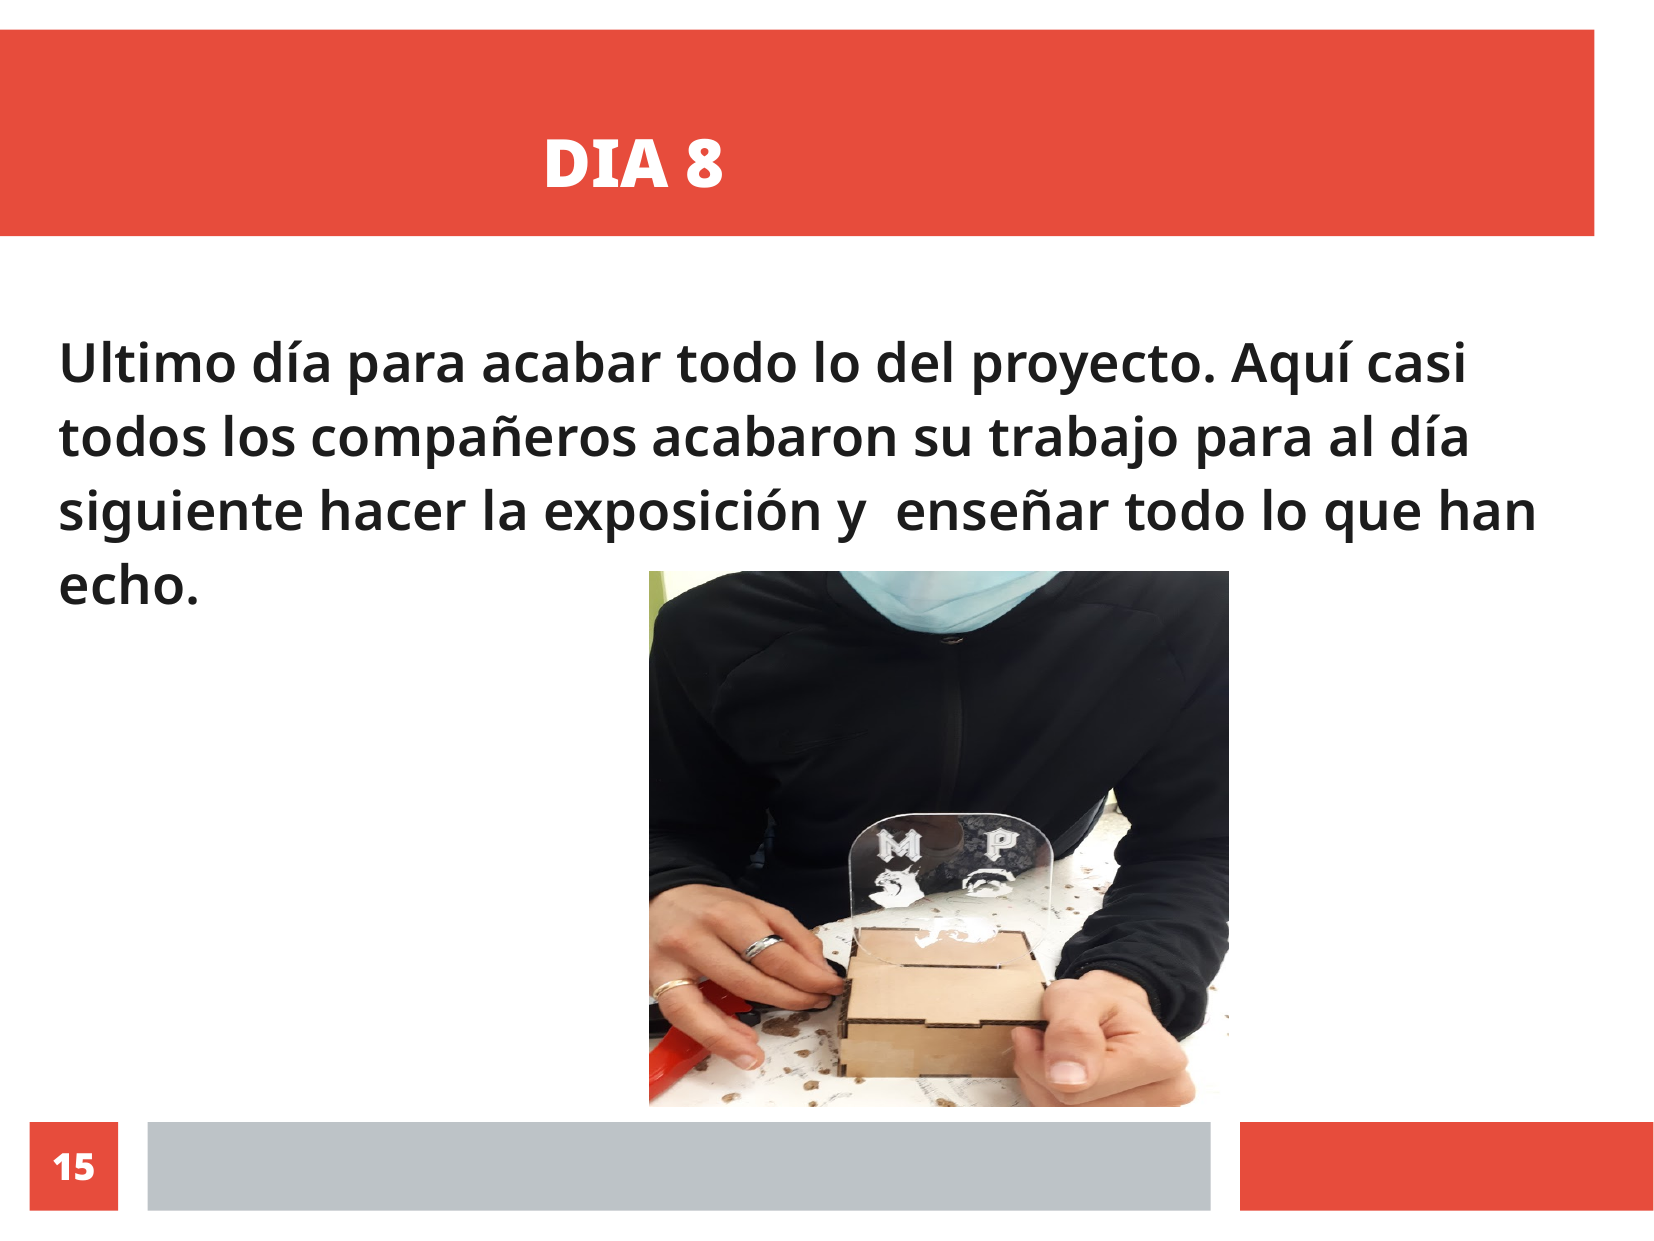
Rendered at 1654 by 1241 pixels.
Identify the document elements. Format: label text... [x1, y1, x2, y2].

title DIA 8 [59, 59, 1595, 207]
list Ultimo día para acabar todo lo del proyecto. Aquí casi todos los compañeros acabaron su trabajo para al día siguiente hacer la exposición y enseñar todo lo que han echo. [59, 324, 1565, 1093]
picture [649, 571, 1229, 1108]
